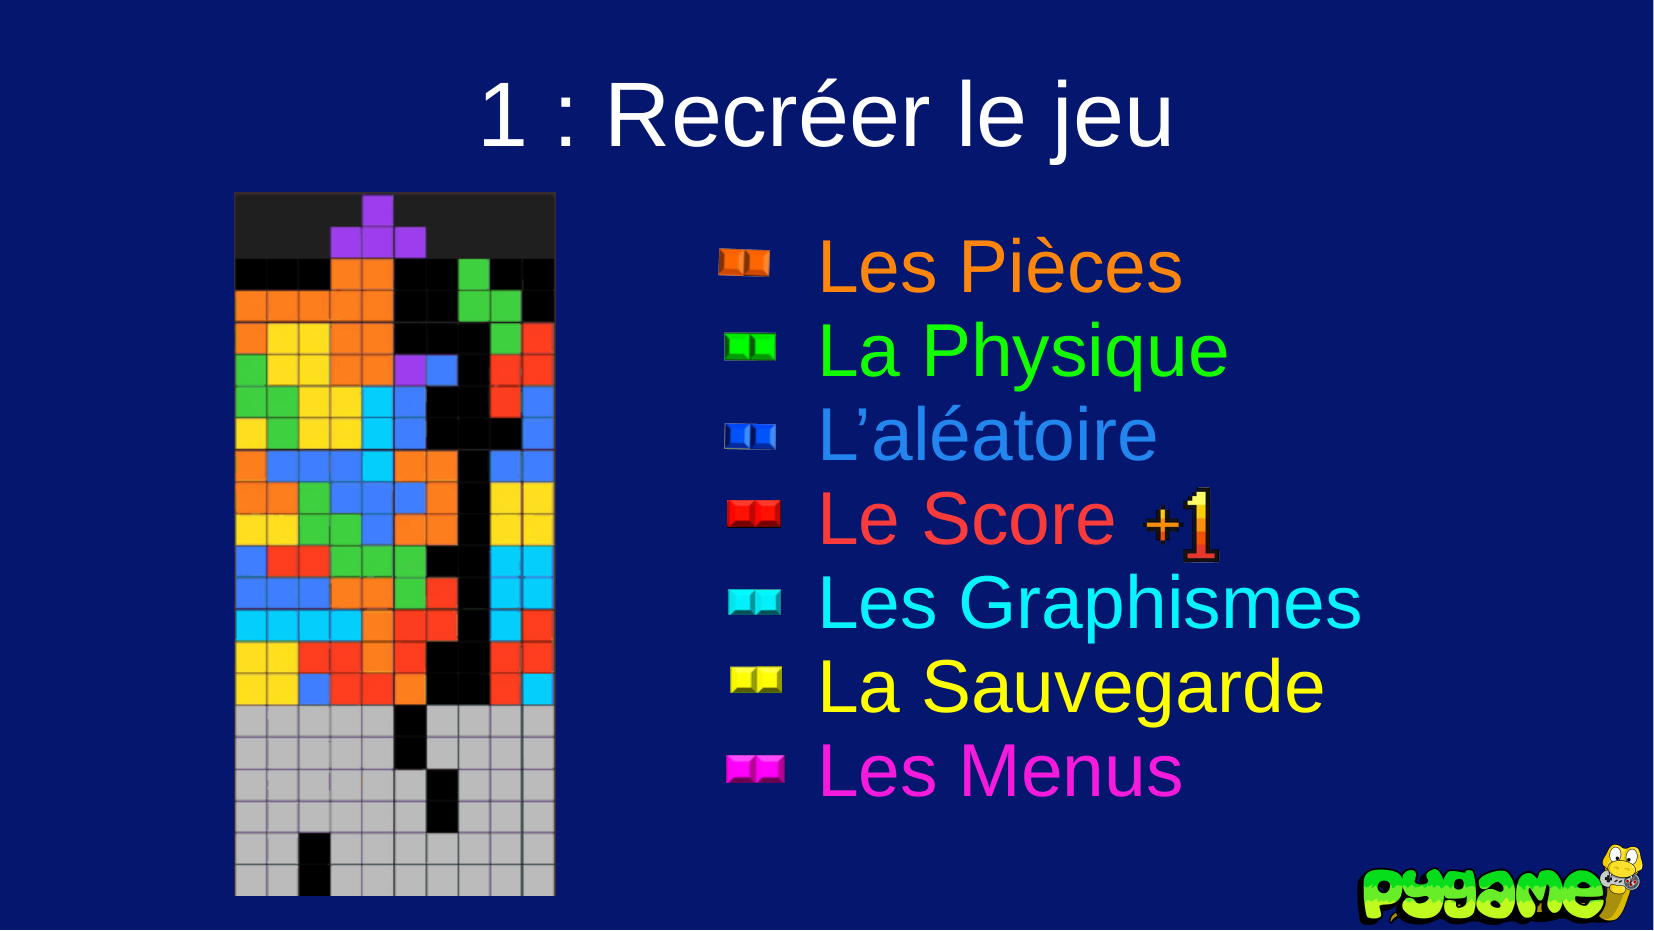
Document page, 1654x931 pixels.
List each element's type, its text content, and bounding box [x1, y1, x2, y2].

picture [724, 333, 776, 361]
picture [726, 755, 785, 783]
text_box Les Pièces La Physique L’aléatoire Le Score Les Graphismes La Sauvegarde Les Menus [802, 216, 1553, 820]
title 1 : Recréer le jeu [82, 37, 1571, 193]
picture [728, 589, 781, 615]
picture [730, 666, 782, 693]
picture [1357, 844, 1643, 925]
picture [727, 500, 781, 528]
picture [1133, 460, 1224, 586]
picture [234, 192, 556, 896]
picture [724, 423, 776, 451]
picture [718, 248, 770, 277]
